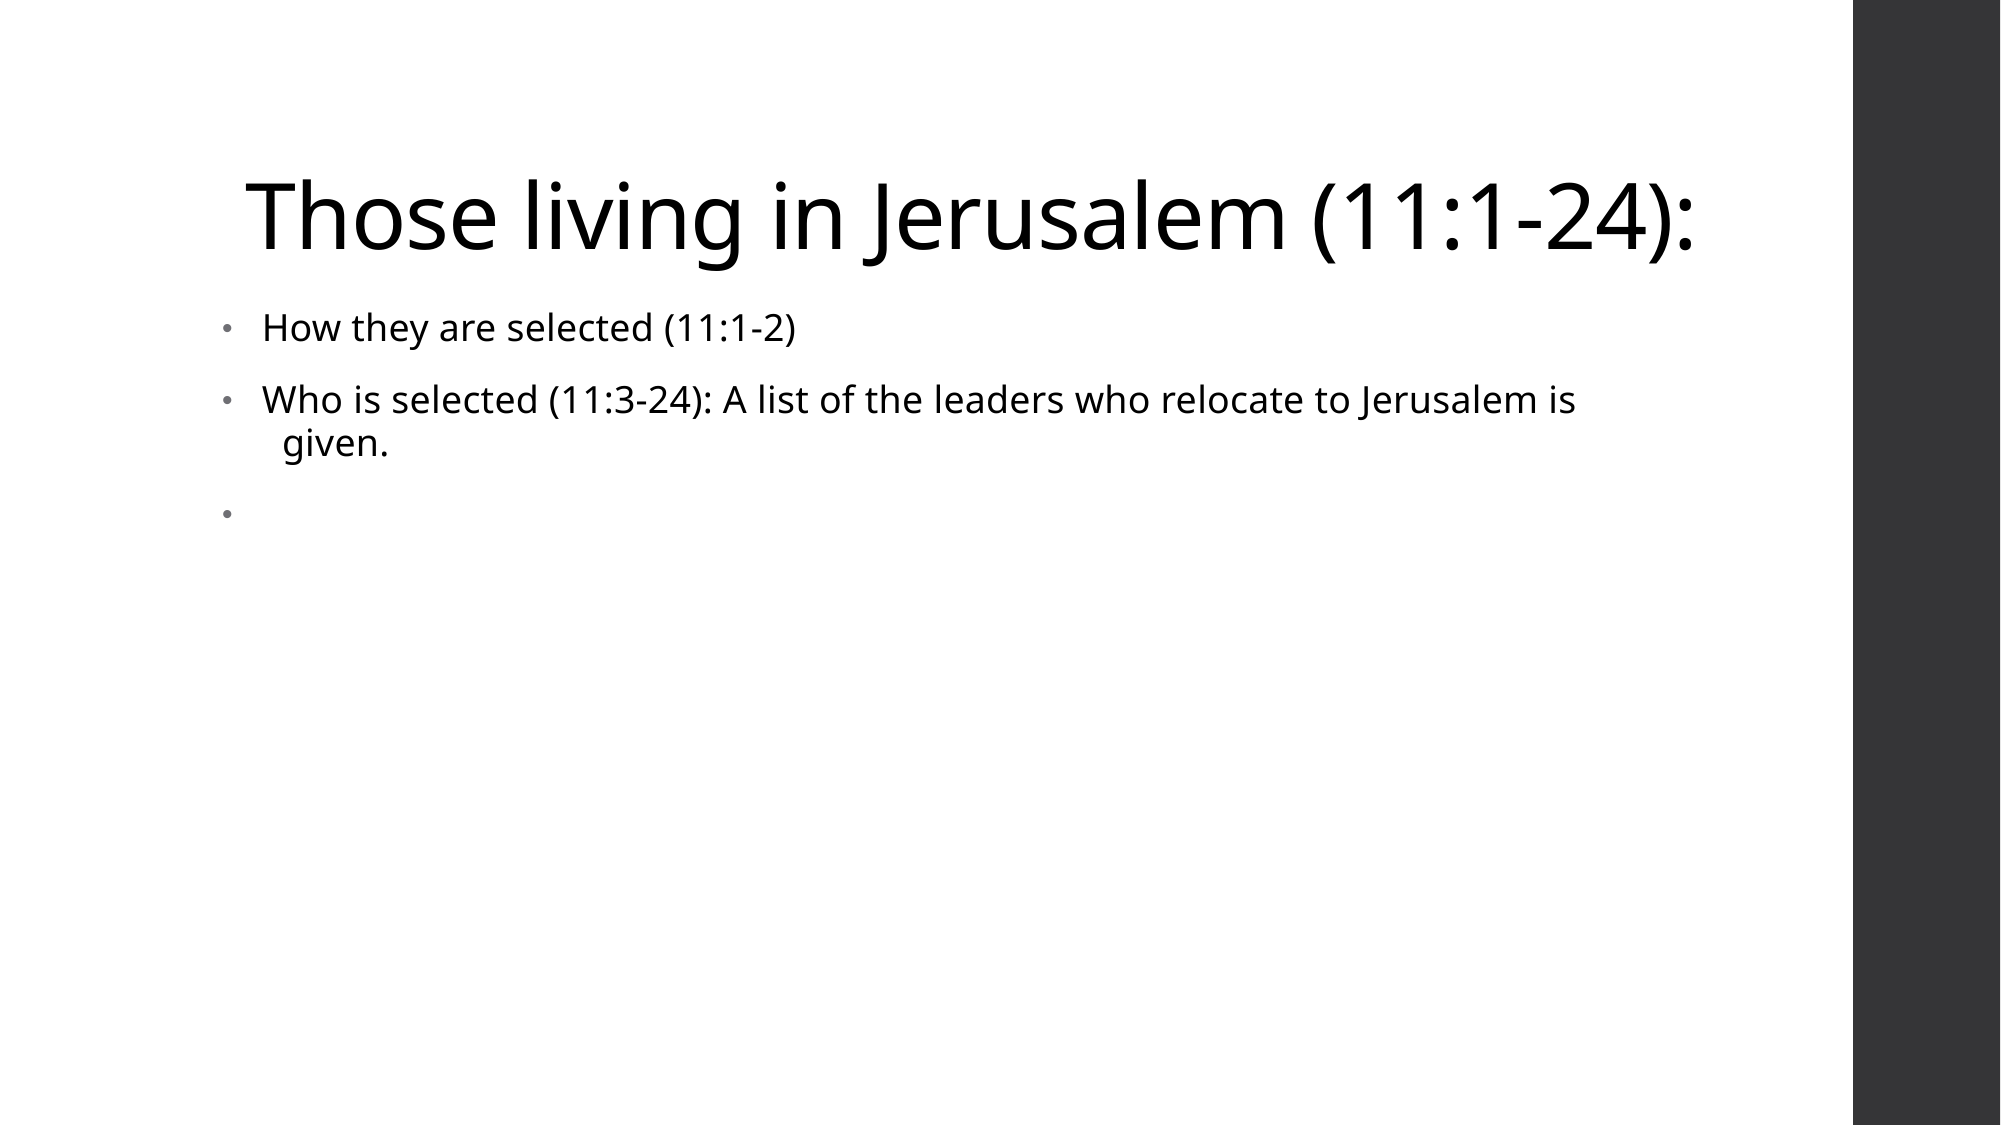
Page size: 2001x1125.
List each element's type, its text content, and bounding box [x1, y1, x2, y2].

title Those living in Jerusalem (11:1-24): [206, 60, 1797, 278]
list How they are selected (11:1-2) Who is selected (11:3-24): A list of the leaders who relocate to Jerusalem is given. [206, 299, 1617, 1014]
